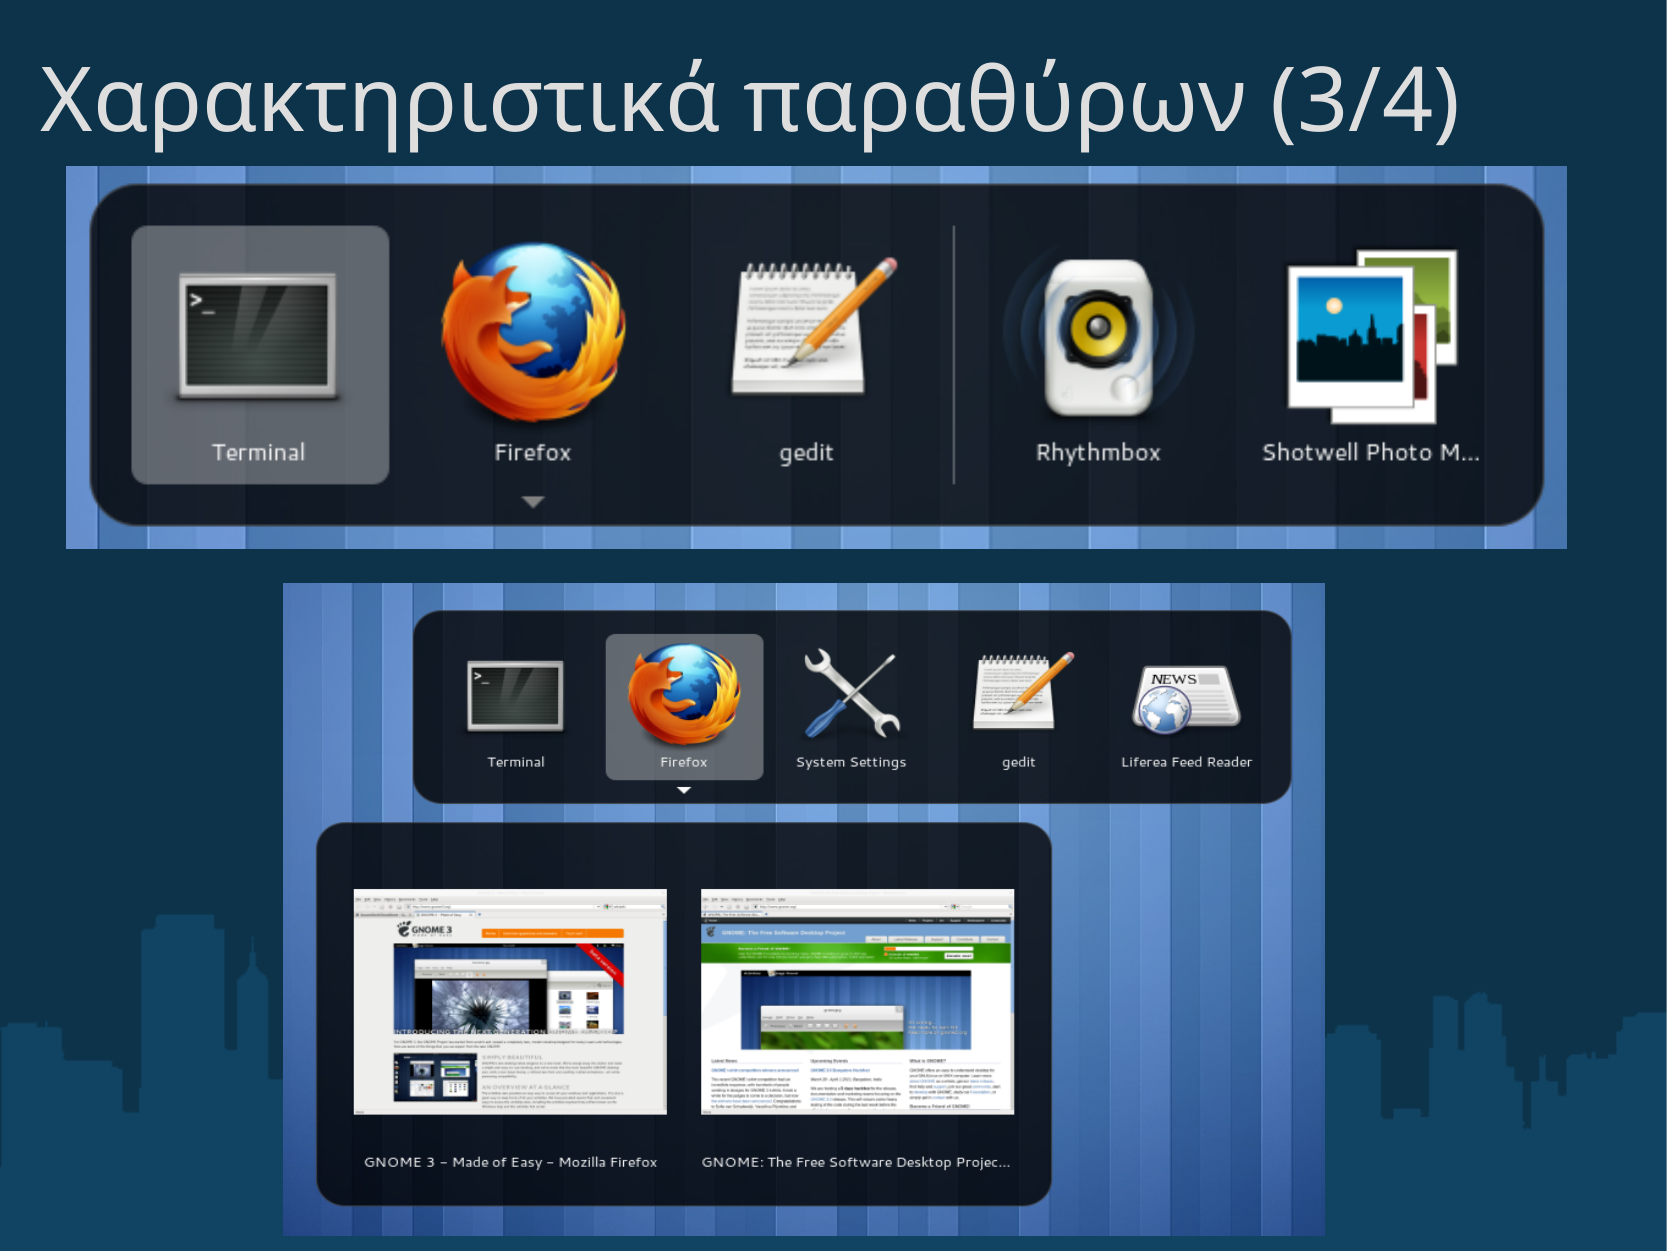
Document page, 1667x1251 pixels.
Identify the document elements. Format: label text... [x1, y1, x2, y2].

title Χαρακτηριστικά παραθύρων (3/4) [40, 50, 1627, 201]
picture [0, 0, 1667, 1251]
